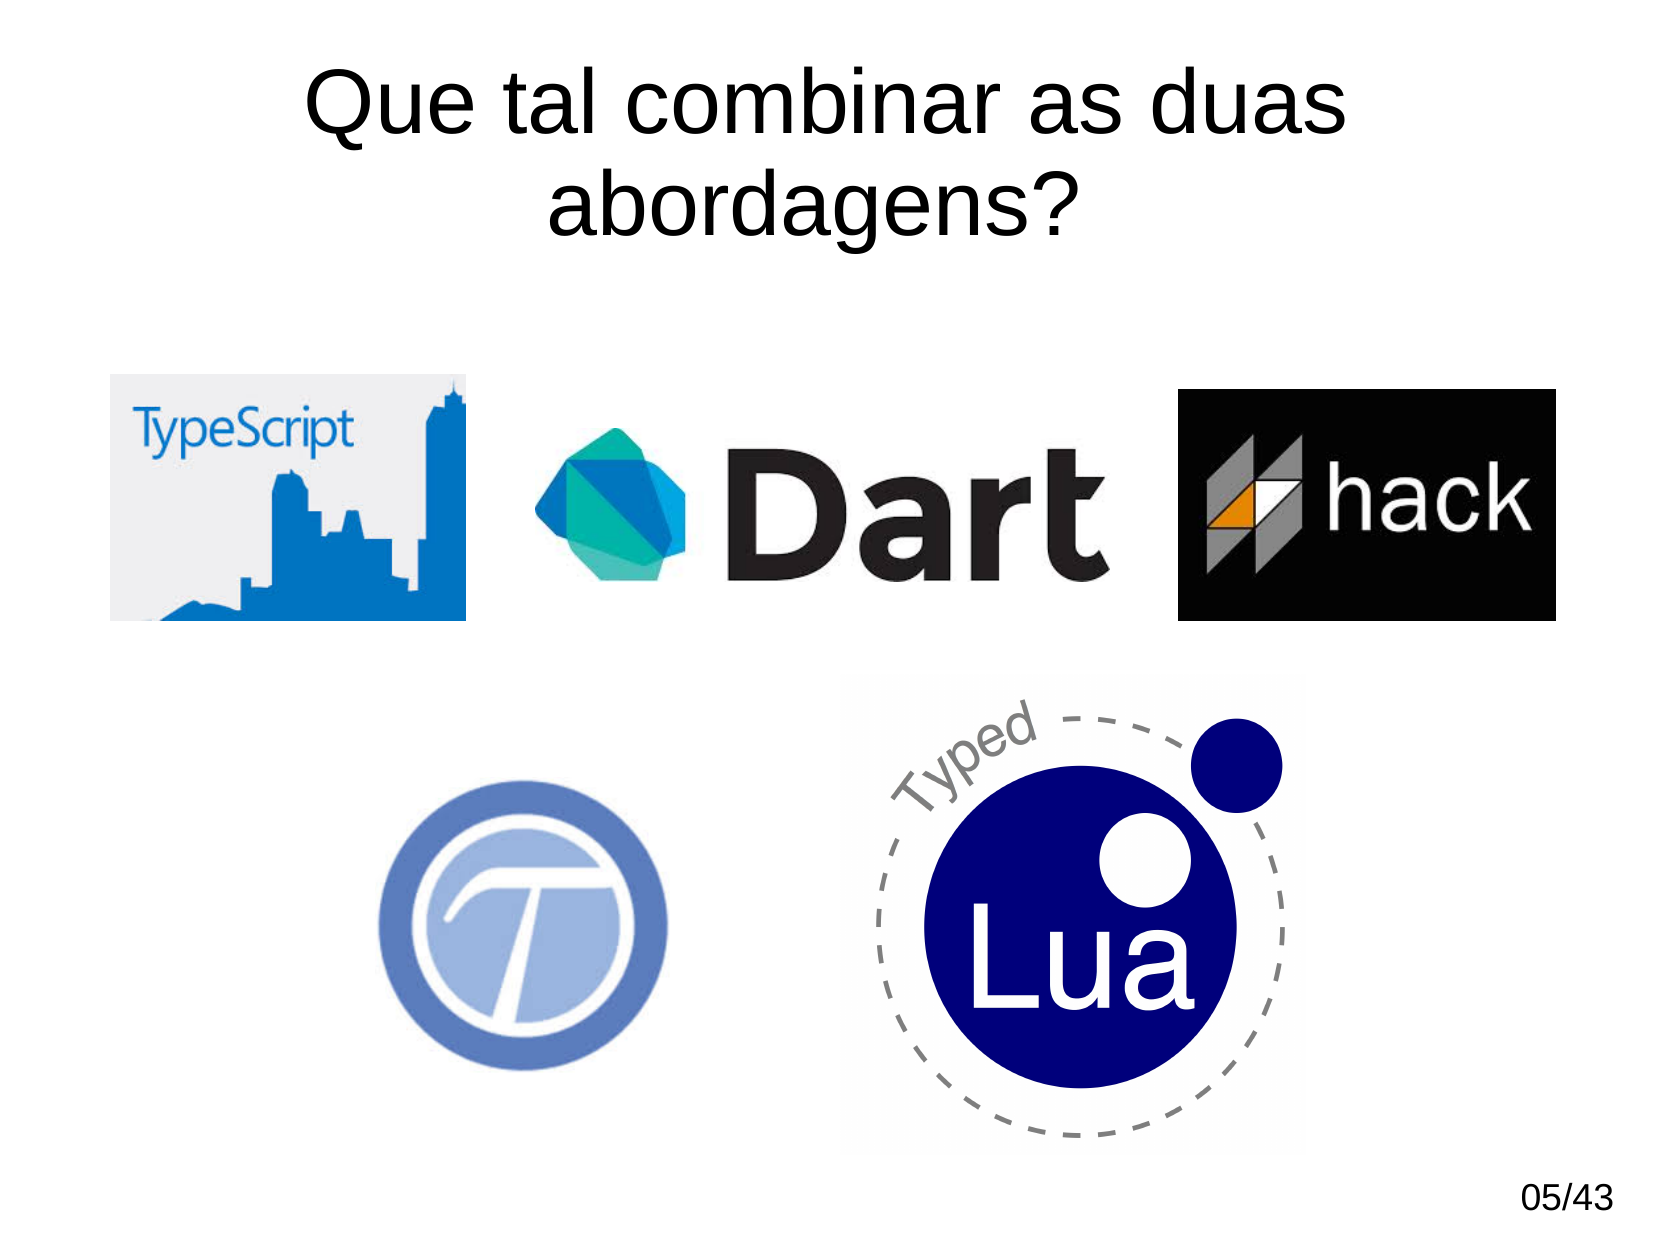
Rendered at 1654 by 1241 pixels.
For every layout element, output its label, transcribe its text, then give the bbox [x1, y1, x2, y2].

text_box 05/43 [1495, 1168, 1630, 1239]
picture [110, 374, 466, 621]
picture [375, 777, 671, 1074]
title Que tal combinar as duas abordagens? [82, 49, 1571, 257]
picture [840, 674, 1306, 1156]
picture [1178, 389, 1556, 622]
picture [535, 428, 1110, 582]
